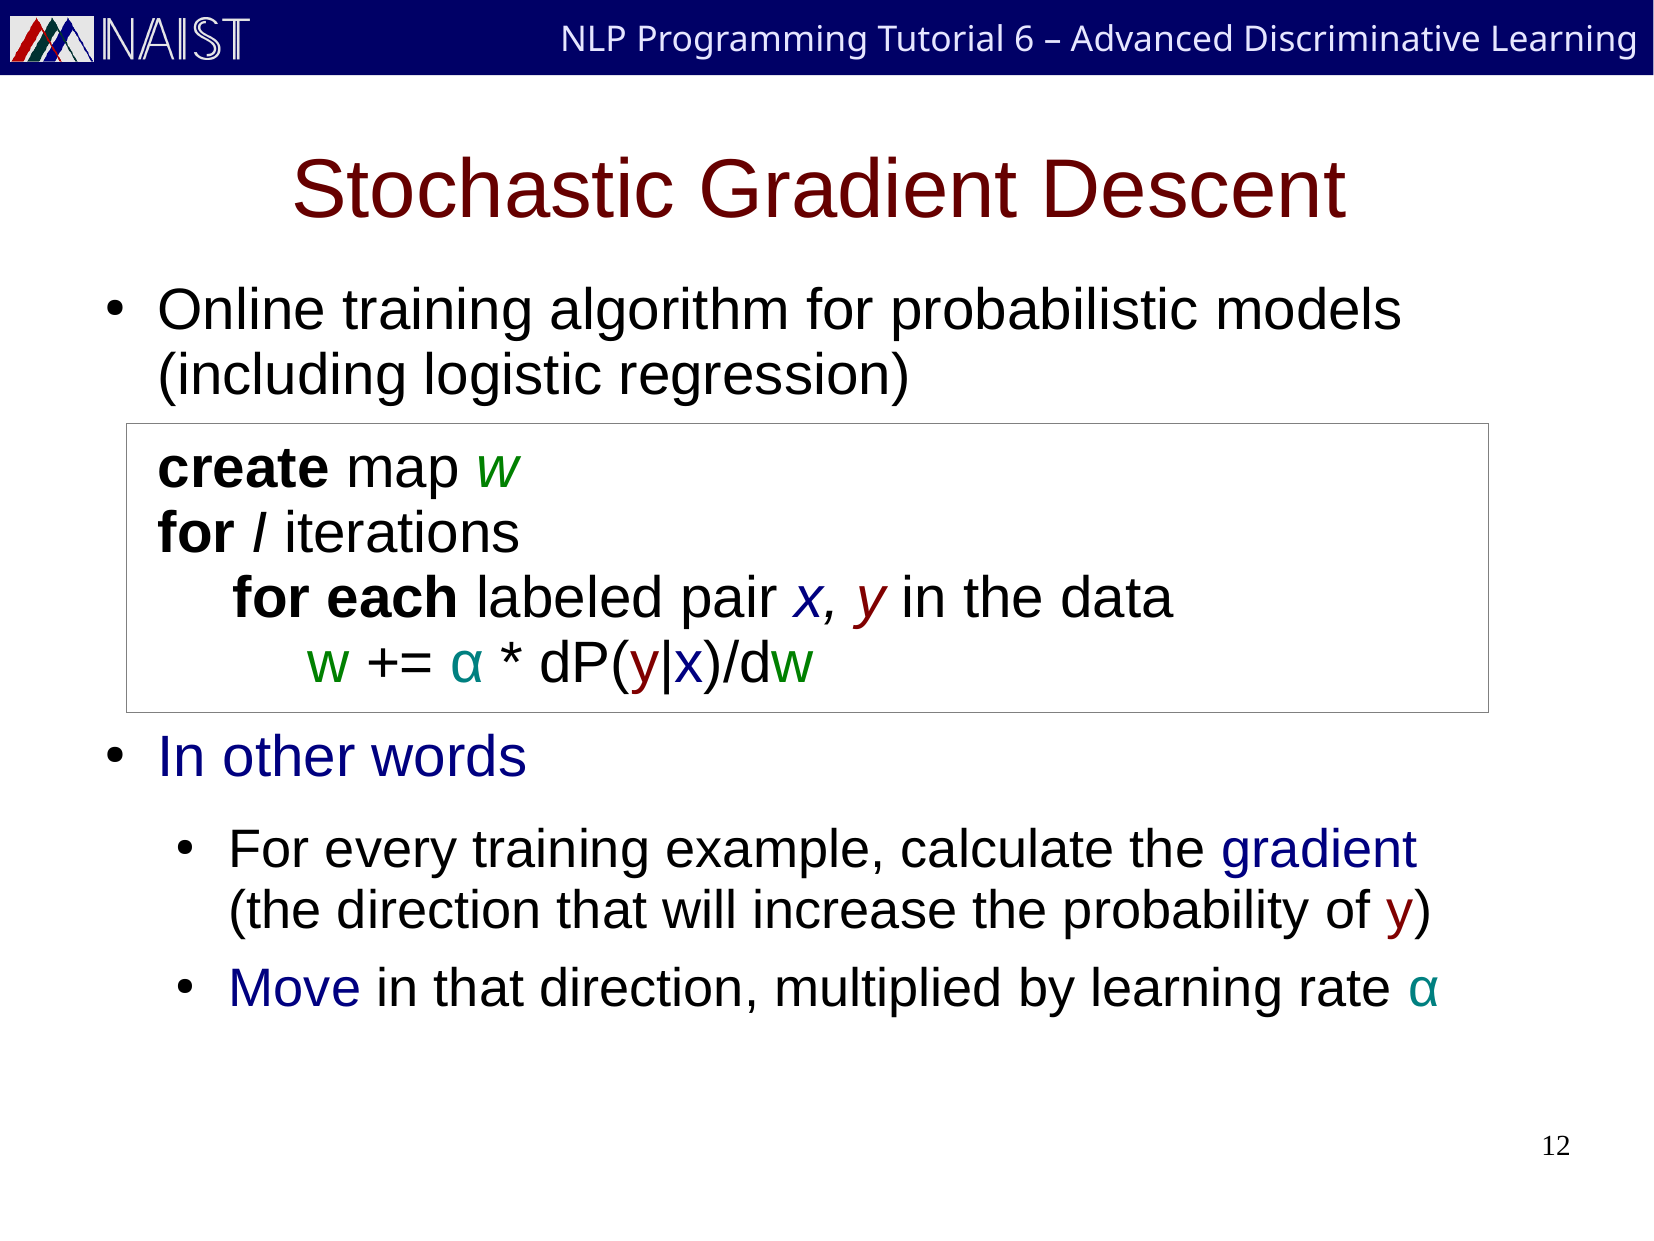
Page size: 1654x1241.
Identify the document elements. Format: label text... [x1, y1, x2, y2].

title Stochastic Gradient Descent [75, 92, 1564, 285]
picture [102, 17, 251, 60]
list Online training algorithm for probabilistic models (including logistic regression) create map w for I iterations for each labeled pair x, y in the data w += α * dP(y|x)/dw In other words For every training example, calculate the gradient (the direction that will increase the probability of y) Move in that direction, multiplied by learning rate α [86, 276, 1576, 1095]
picture [10, 16, 94, 62]
